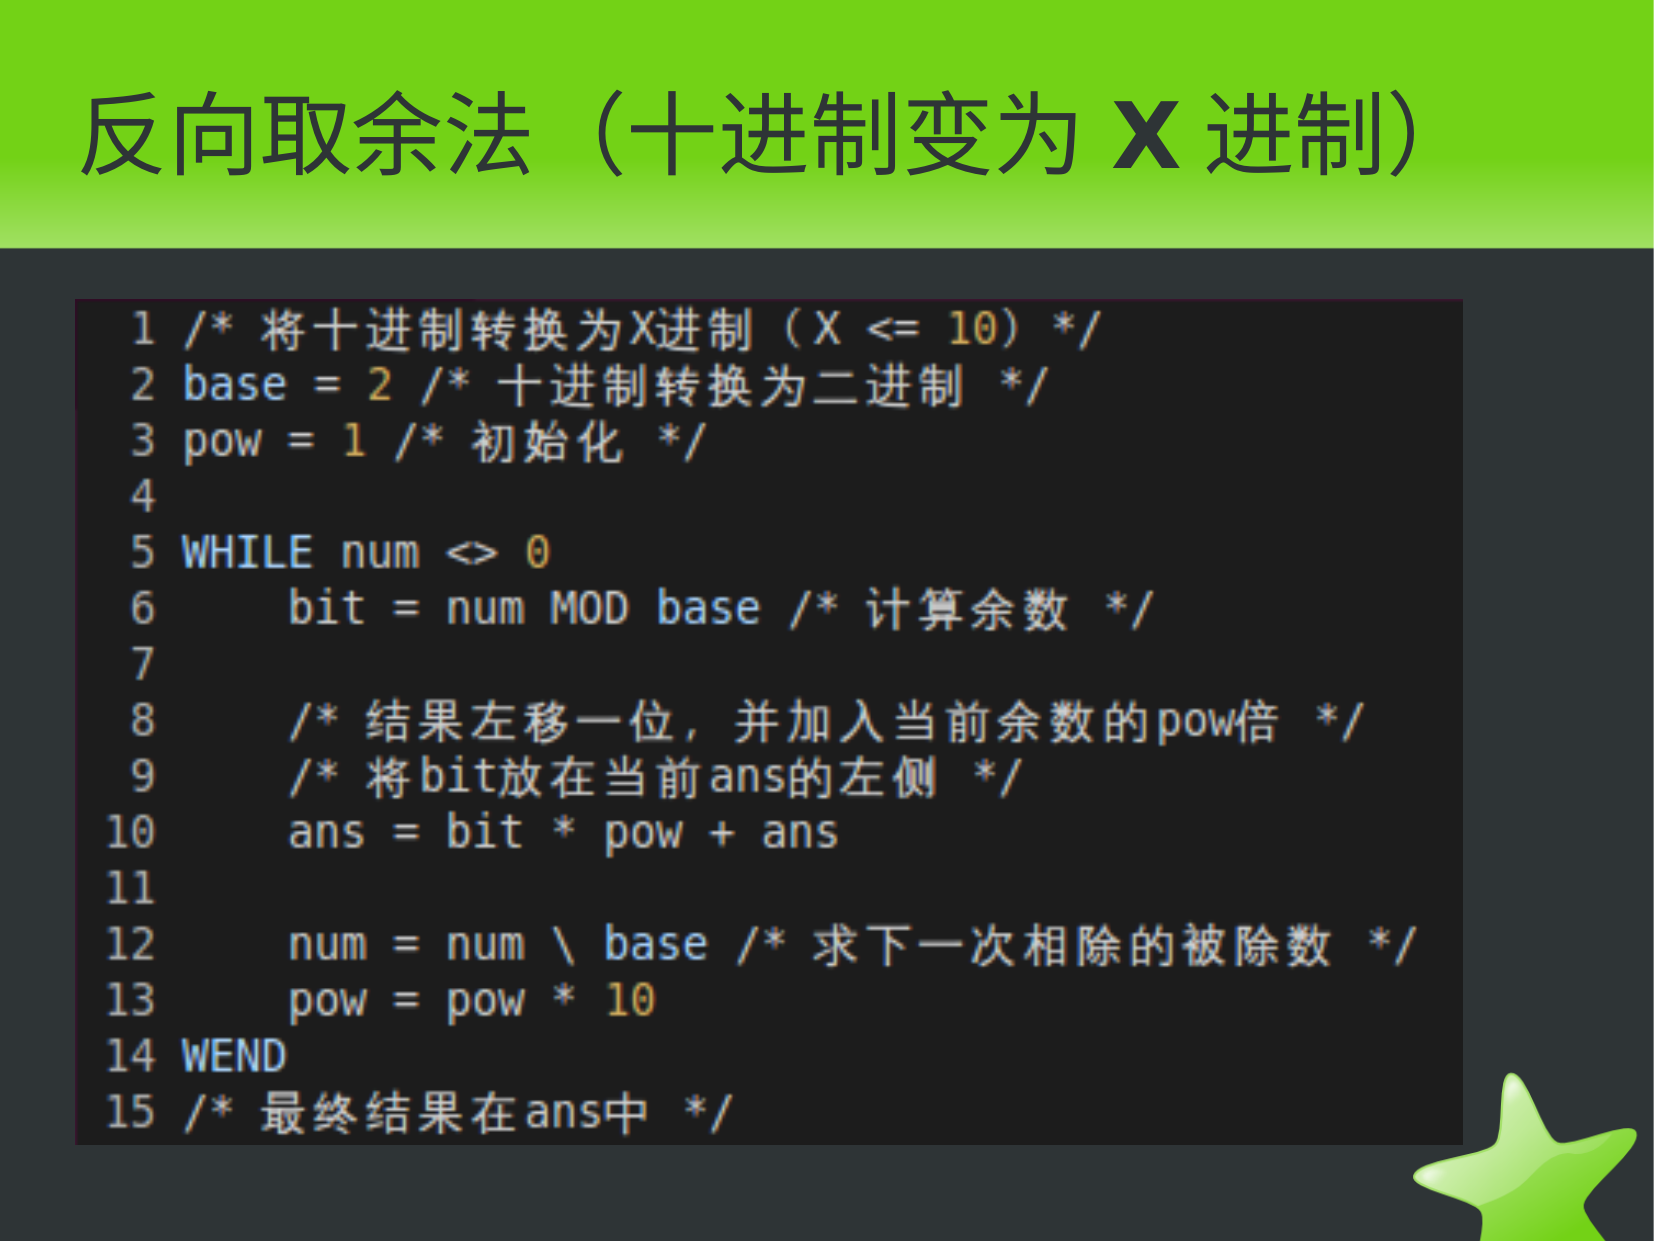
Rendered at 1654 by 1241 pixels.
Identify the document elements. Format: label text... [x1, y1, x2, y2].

picture [0, 0, 1654, 1241]
title 反向取余法（十进制变为X进制） [76, 29, 1565, 237]
